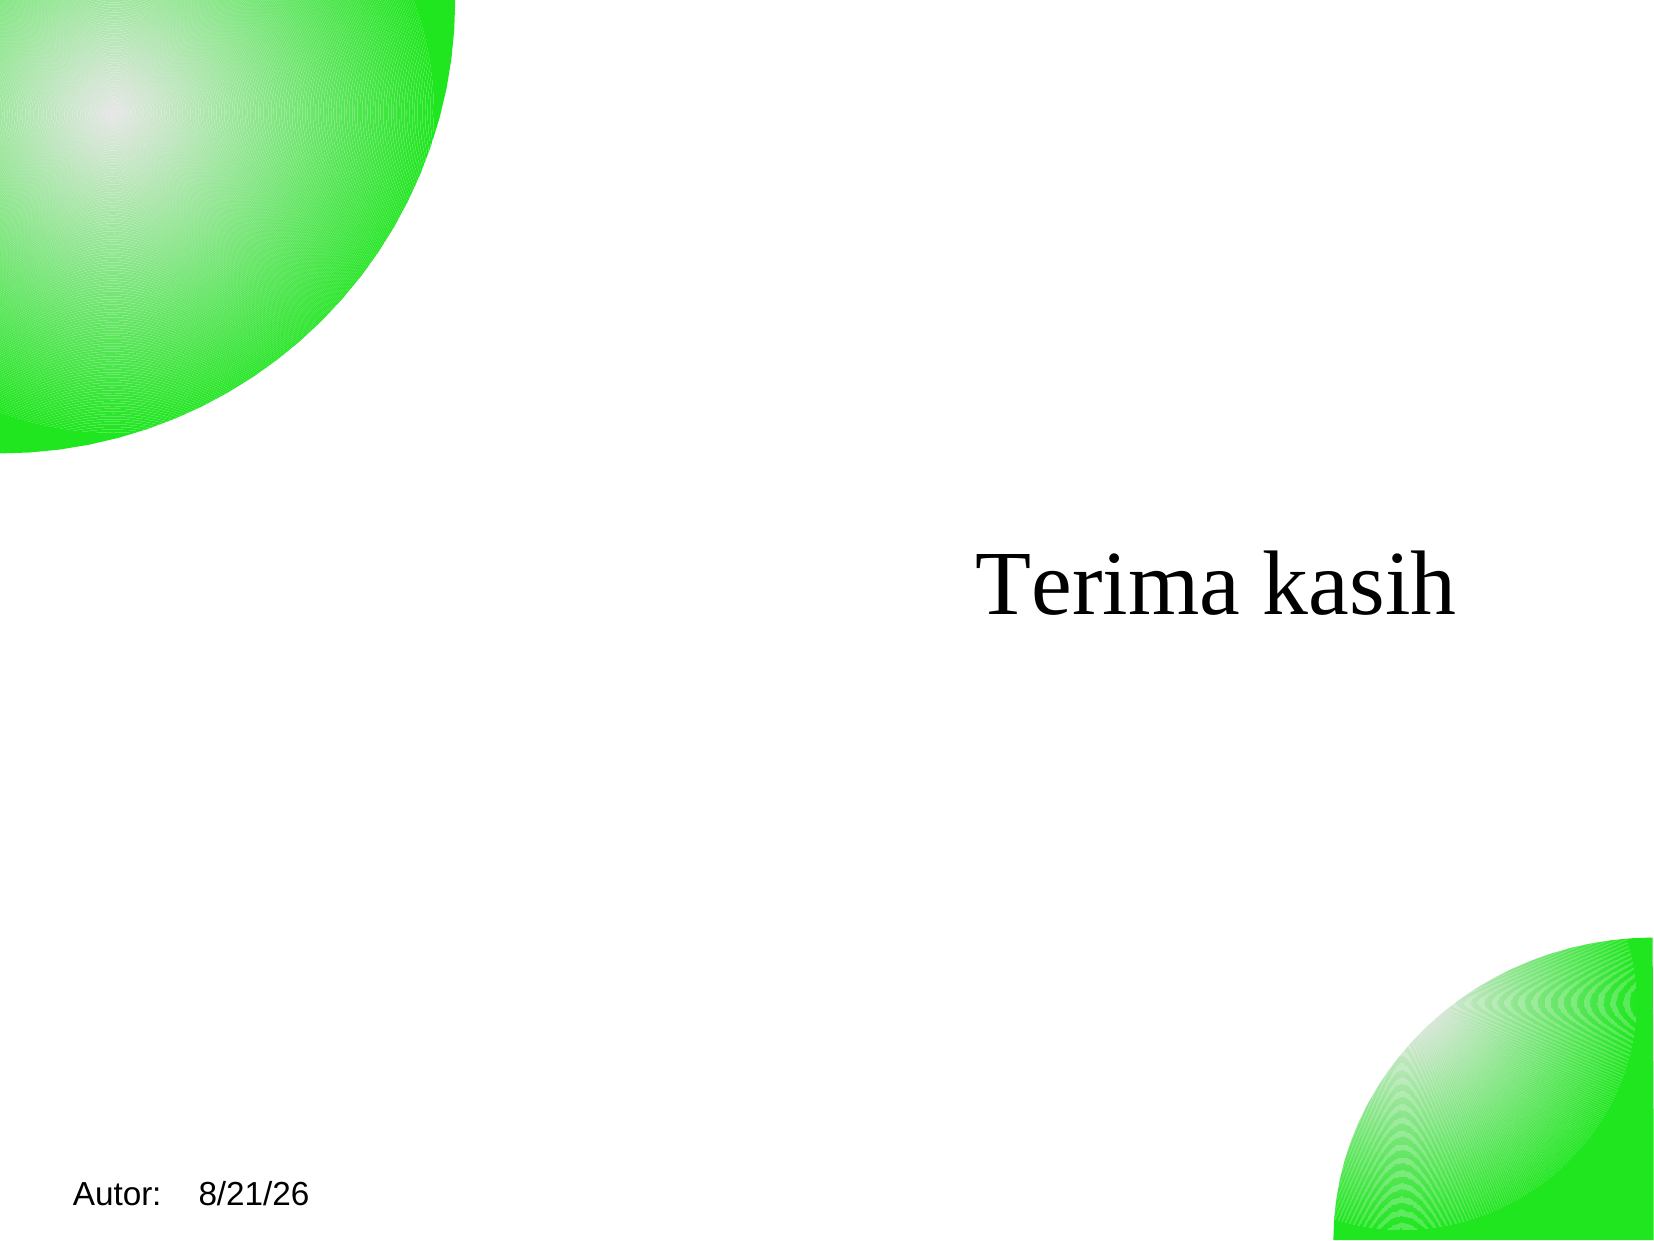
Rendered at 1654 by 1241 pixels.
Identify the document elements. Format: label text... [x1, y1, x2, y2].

title Terima kasih [900, 480, 1534, 688]
